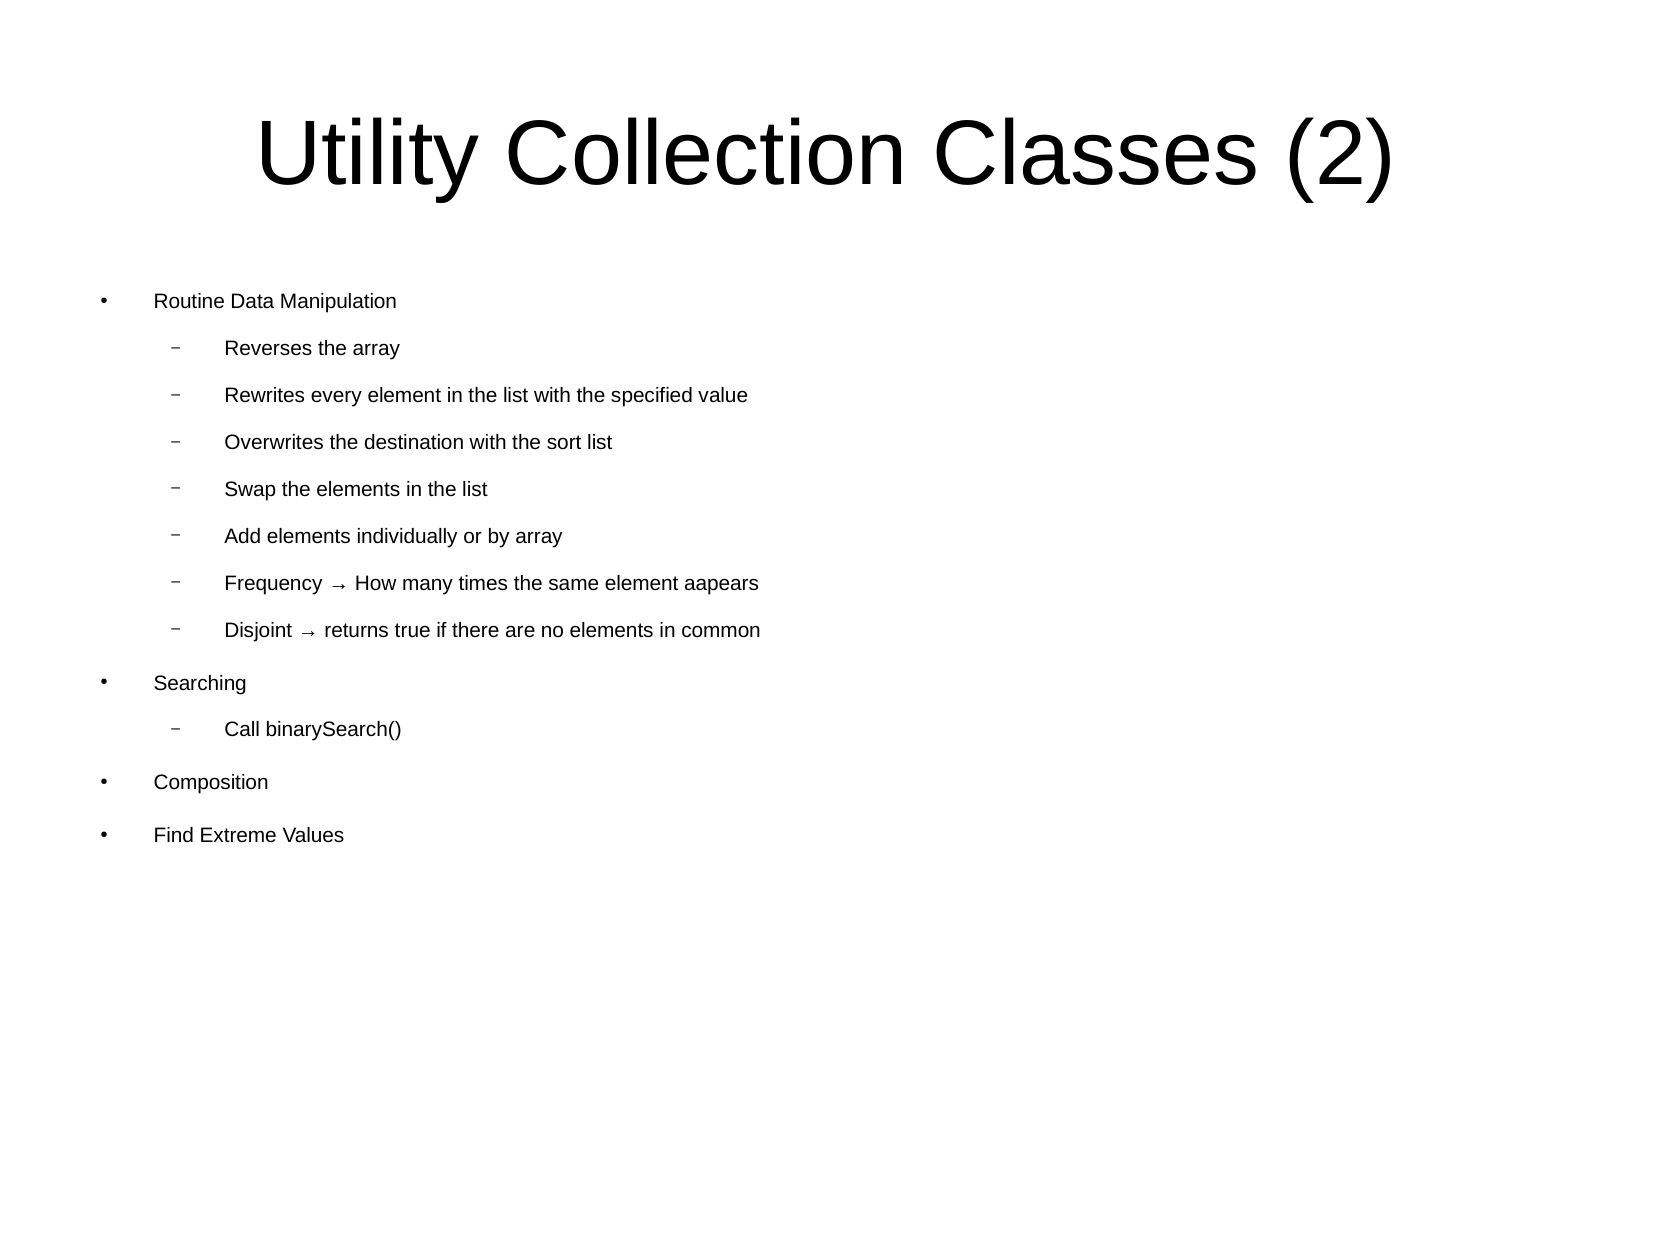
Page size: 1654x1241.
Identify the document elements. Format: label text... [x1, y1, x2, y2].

list Routine Data Manipulation Reverses the array Rewrites every element in the list with the specified value Overwrites the destination with the sort list Swap the elements in the list Add elements individually or by array Frequency → How many times the same element aapears Disjoint → returns true if there are no elements in common Searching Call binarySearch() Composition Find Extreme Values [82, 290, 1571, 1109]
title Utility Collection Classes (2) [82, 49, 1571, 257]
